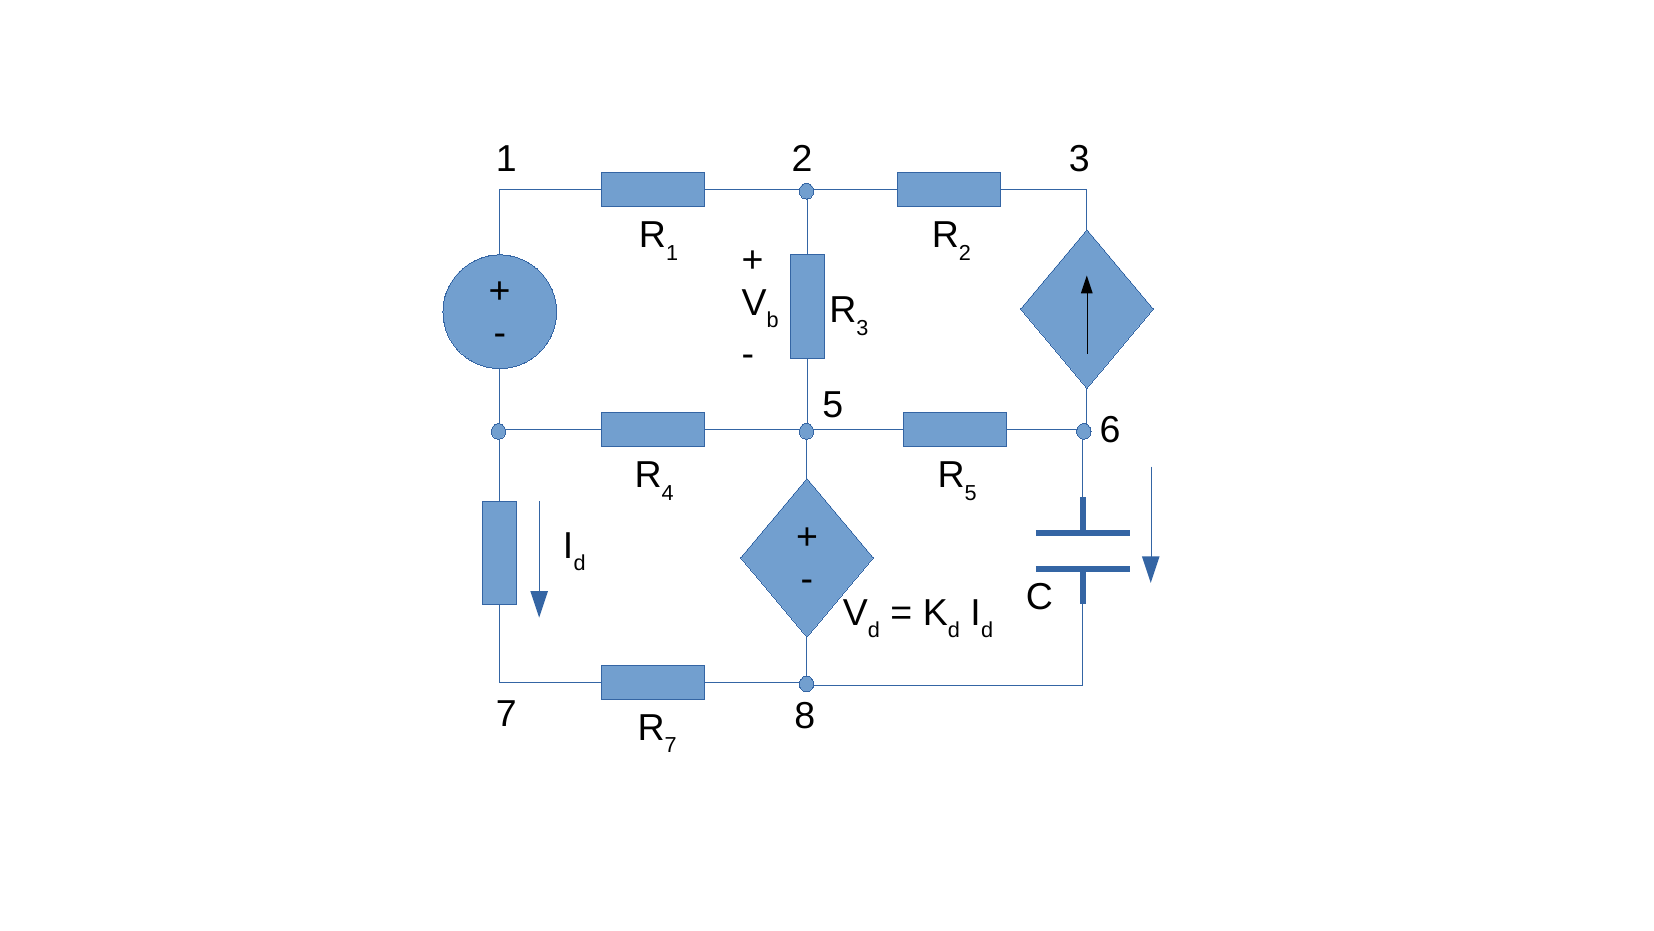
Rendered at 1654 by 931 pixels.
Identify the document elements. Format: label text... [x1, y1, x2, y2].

text_box 8 [779, 687, 851, 745]
text_box [799, 190, 814, 200]
text_box R3 [814, 281, 887, 350]
text_box [601, 172, 705, 207]
text_box R4 [619, 446, 692, 516]
text_box 7 [481, 684, 534, 744]
text_box [601, 665, 705, 700]
text_box [799, 675, 814, 687]
text_box C [1011, 568, 1083, 638]
text_box [491, 423, 506, 440]
text_box 5 [807, 376, 861, 436]
text_box 6 [1084, 400, 1138, 461]
text_box [601, 412, 705, 447]
text_box + - [442, 254, 557, 369]
text_box [482, 501, 517, 605]
text_box R1 [624, 206, 696, 275]
text_box Id [548, 516, 662, 630]
text_box Vd = Kd Id [828, 584, 1027, 653]
text_box [1076, 423, 1084, 440]
text_box + - [740, 478, 874, 637]
text_box R2 [917, 206, 989, 275]
text_box 3 [1054, 129, 1107, 190]
text_box [897, 172, 1001, 207]
text_box [1020, 229, 1154, 389]
text_box R5 [922, 446, 995, 516]
text_box [903, 412, 1007, 447]
text_box R7 [622, 699, 695, 768]
text_box [799, 423, 813, 440]
text_box + Vb - [726, 231, 797, 388]
text_box 2 [776, 129, 830, 190]
text_box [797, 254, 825, 359]
text_box 1 [481, 129, 534, 190]
